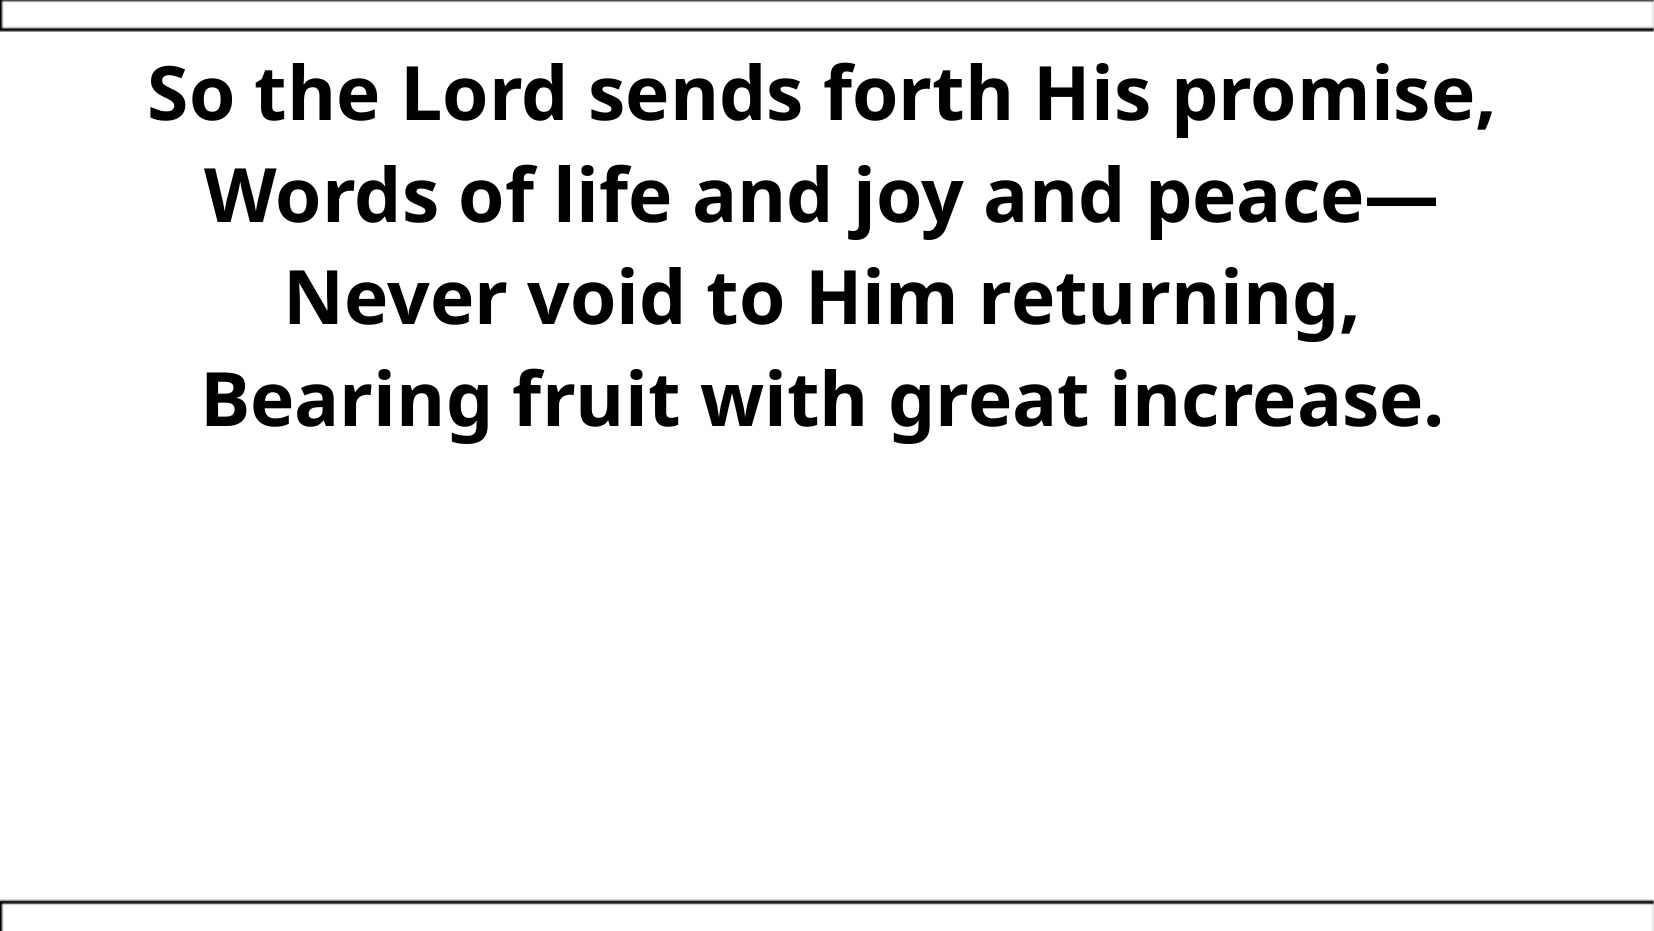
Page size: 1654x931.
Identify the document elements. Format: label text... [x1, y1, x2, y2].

picture [0, 0, 1654, 931]
text_box So the Lord sends forth His promise, Words of life and joy and peace— Never void to Him returning, Bearing fruit with great increase. [110, 32, 1536, 447]
